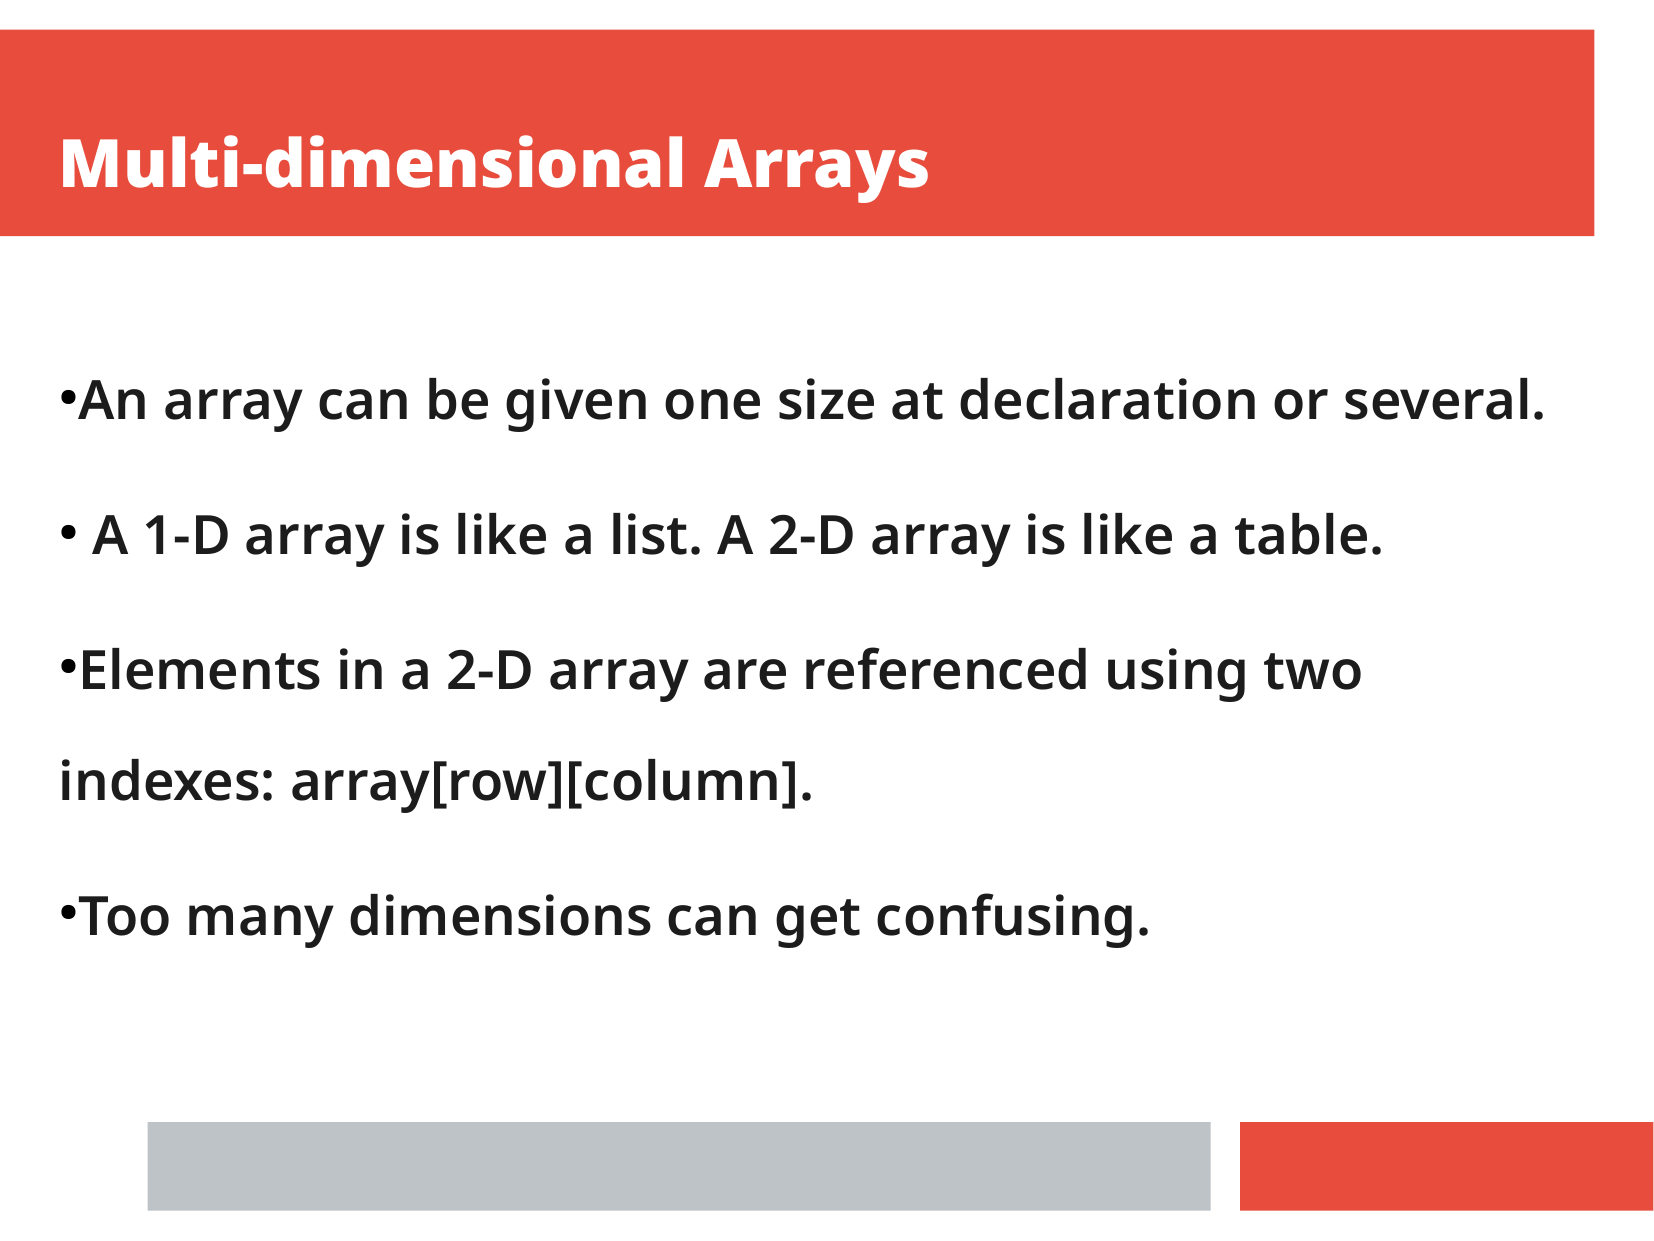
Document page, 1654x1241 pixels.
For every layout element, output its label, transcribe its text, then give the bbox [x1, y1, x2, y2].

list An array can be given one size at declaration or several. A 1-D array is like a list. A 2-D array is like a table. Elements in a 2-D array are referenced using two indexes: array[row][column]. Too many dimensions can get confusing. [59, 324, 1565, 1093]
title Multi-dimensional Arrays [59, 59, 1595, 207]
